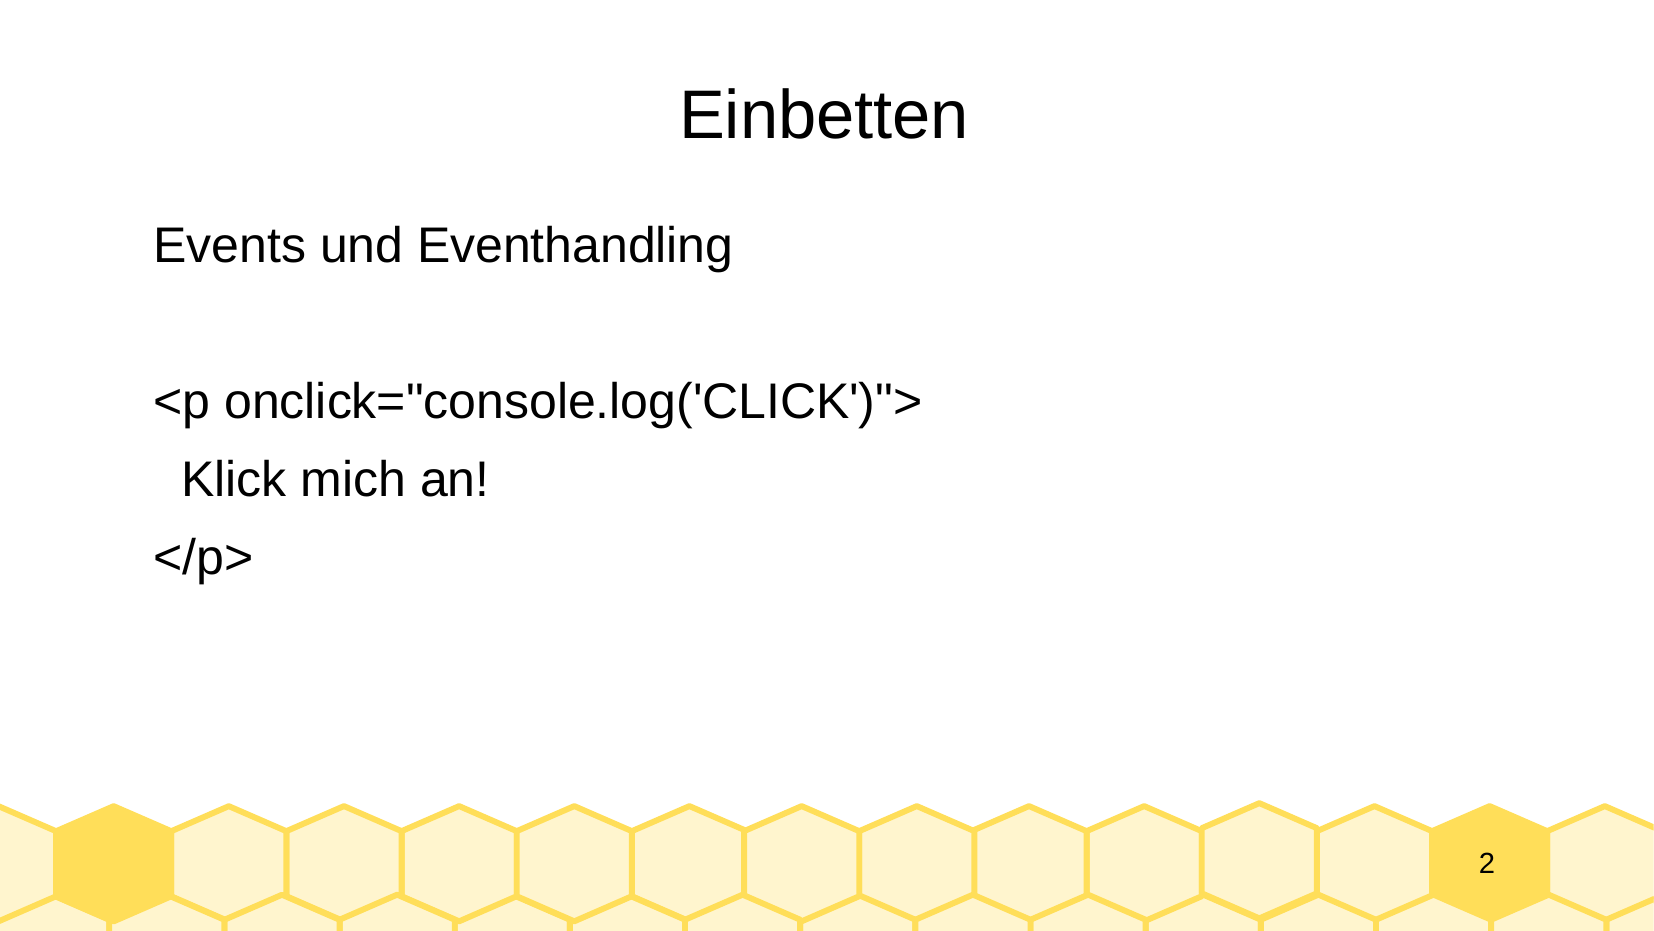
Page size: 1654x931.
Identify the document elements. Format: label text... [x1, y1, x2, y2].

title Einbetten [82, 37, 1571, 193]
list Events und Eventhandling <p onclick="console.log('CLICK')"> Klick mich an! </p> [82, 217, 1571, 758]
